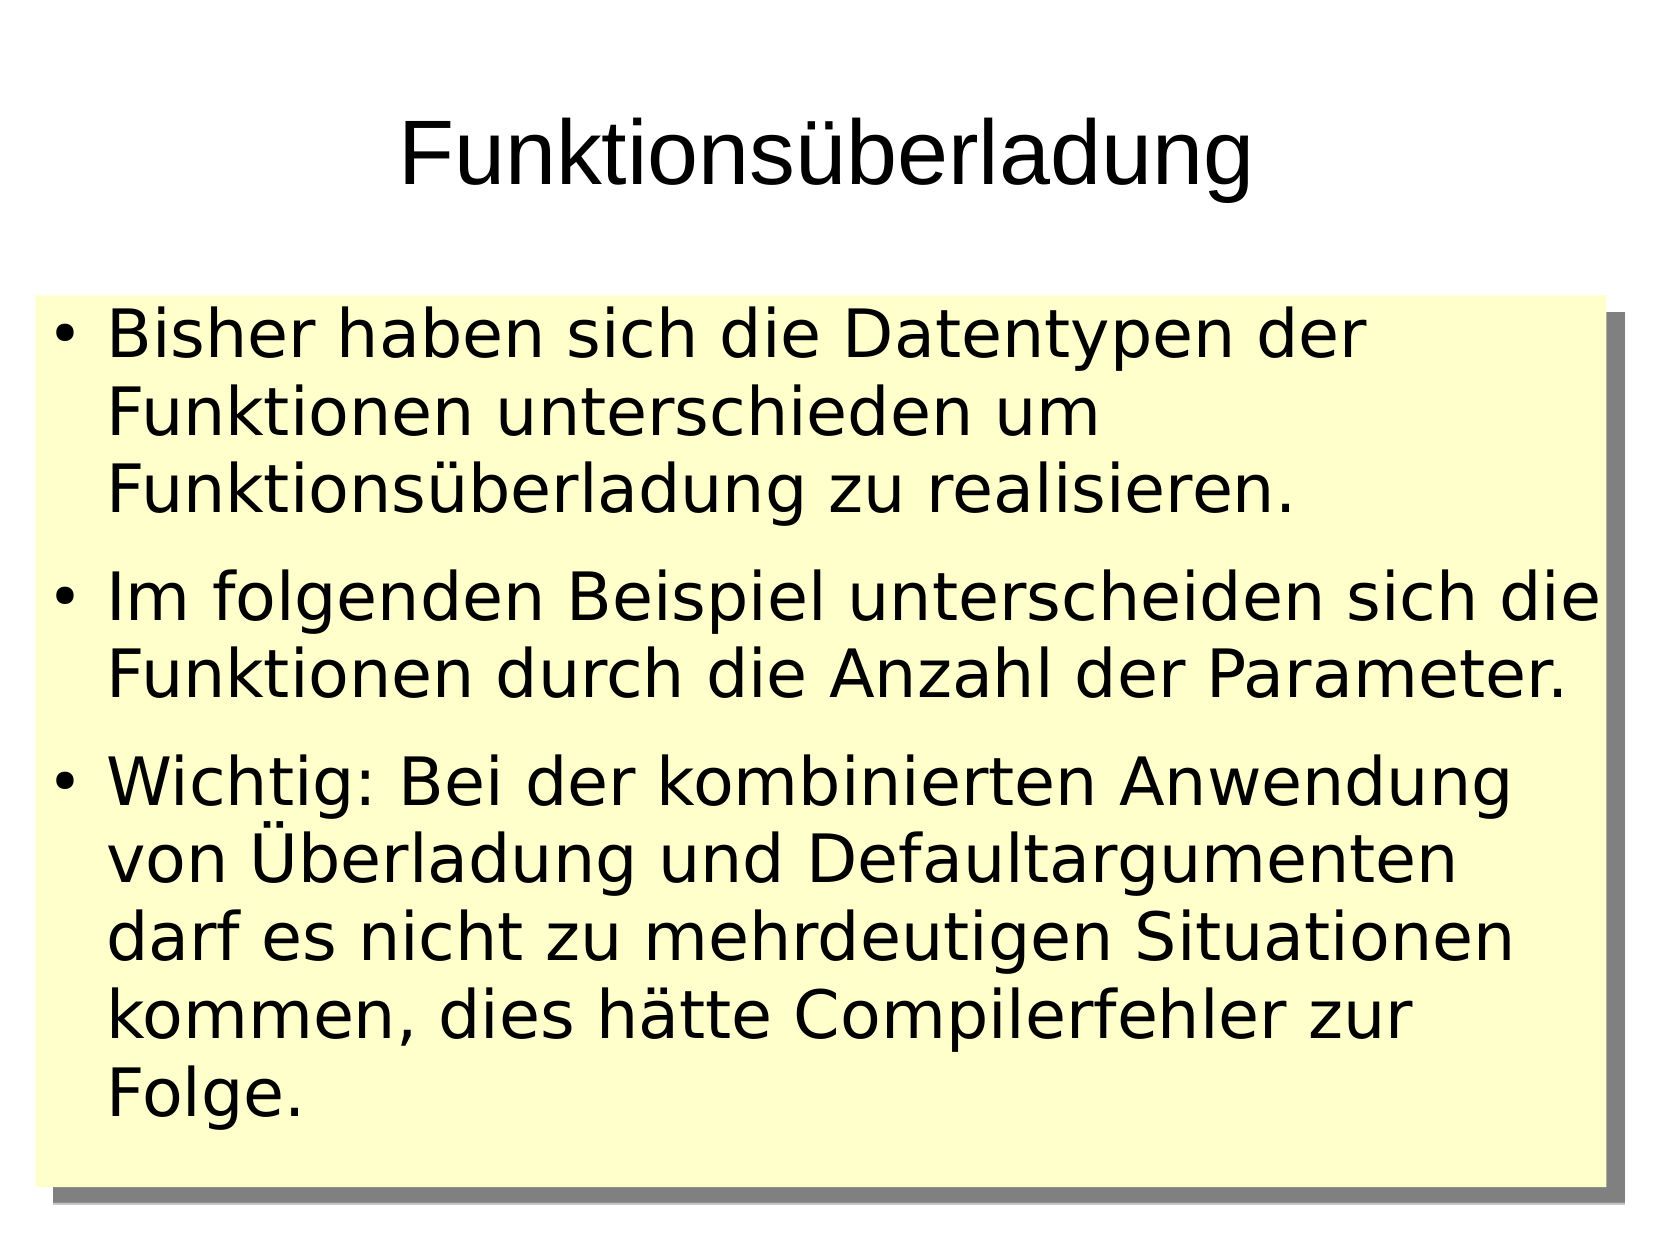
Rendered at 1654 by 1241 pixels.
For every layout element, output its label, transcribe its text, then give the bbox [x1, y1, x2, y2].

title Funktionsüberladung [82, 49, 1571, 257]
list Bisher haben sich die Datentypen der Funktionen unterschieden um Funktionsüberladung zu realisieren. Im folgenden Beispiel unterscheiden sich die Funktionen durch die Anzahl der Parameter. Wichtig: Bei der kombinierten Anwendung von Überladung und Defaultargumenten darf es nicht zu mehrdeutigen Situationen kommen, dies hätte Compilerfehler zur Folge. [35, 295, 1607, 1188]
